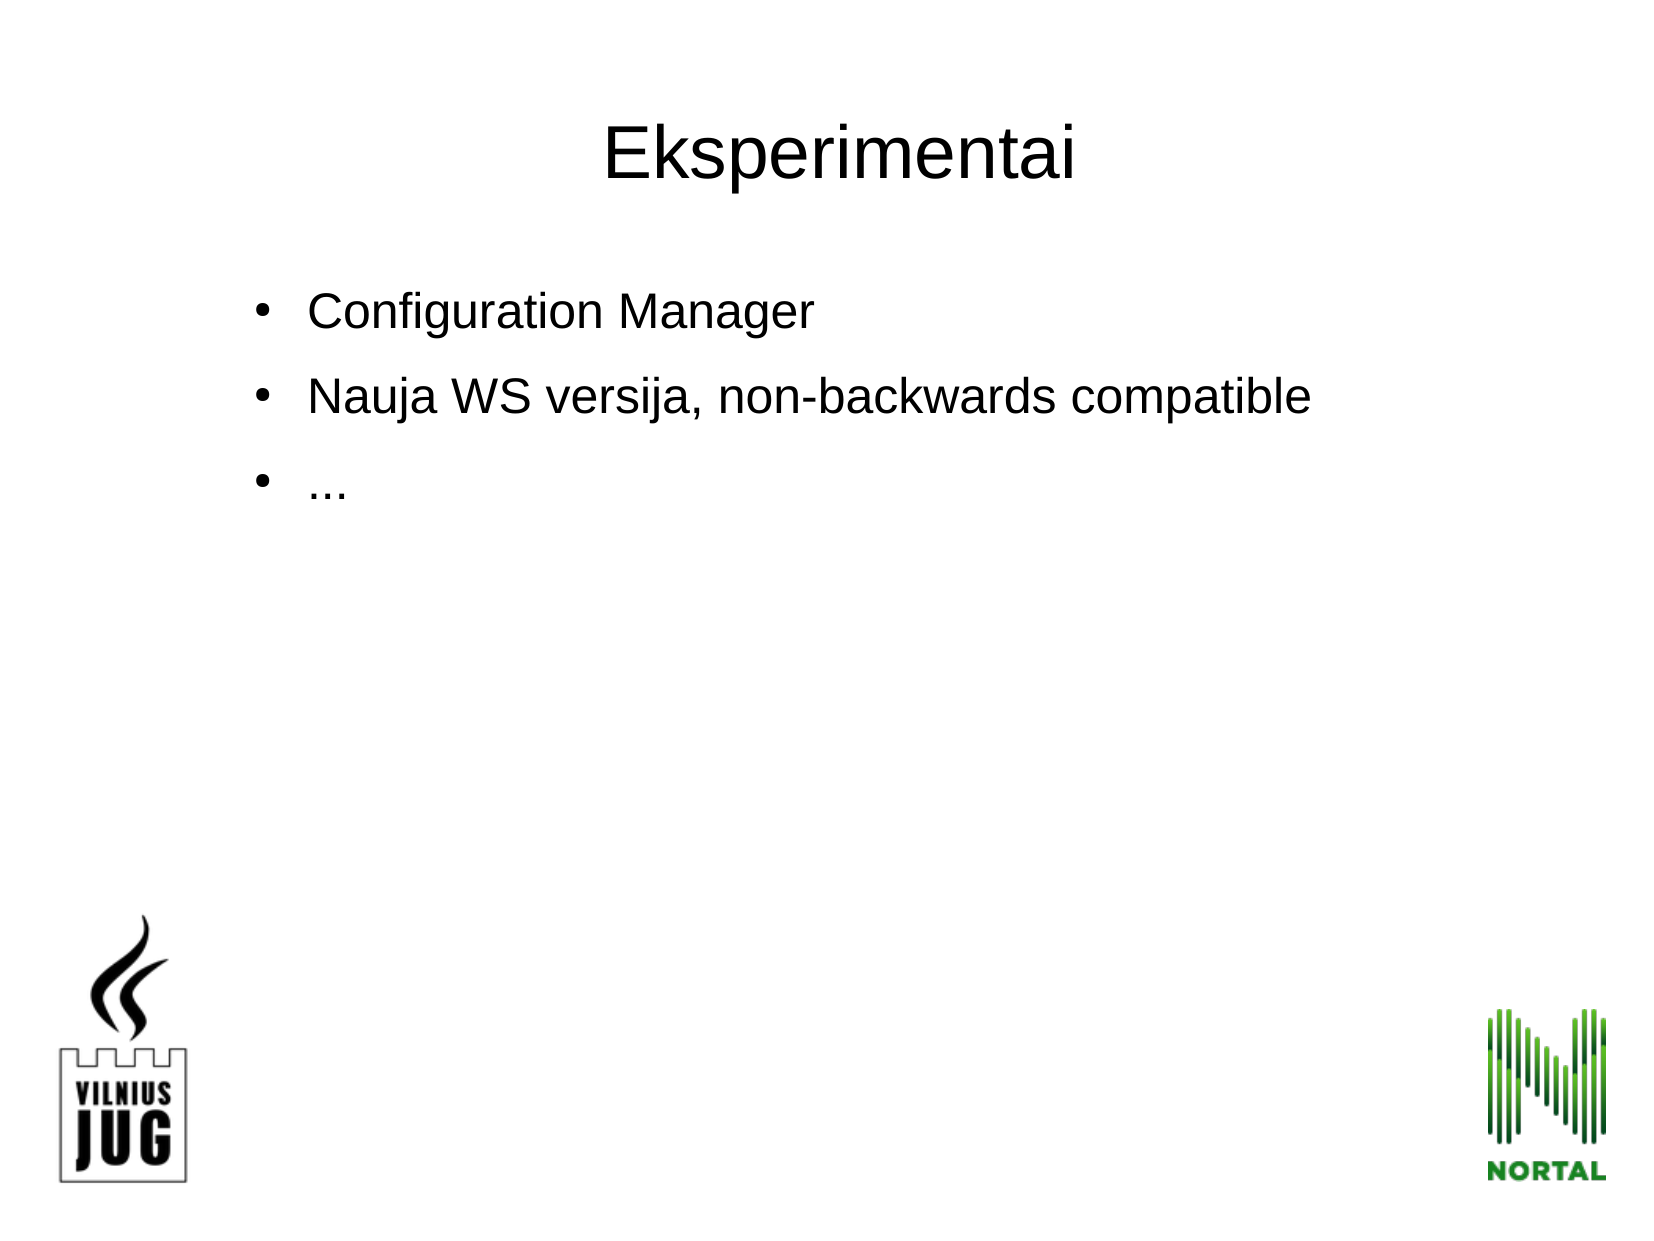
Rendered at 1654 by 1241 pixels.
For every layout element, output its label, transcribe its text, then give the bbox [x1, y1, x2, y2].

list Configuration Manager Nauja WS versija, non-backwards compatible ... [236, 283, 1465, 1102]
picture [34, 892, 213, 1205]
picture [1488, 1009, 1606, 1182]
title Eksperimentai [82, 49, 1571, 257]
